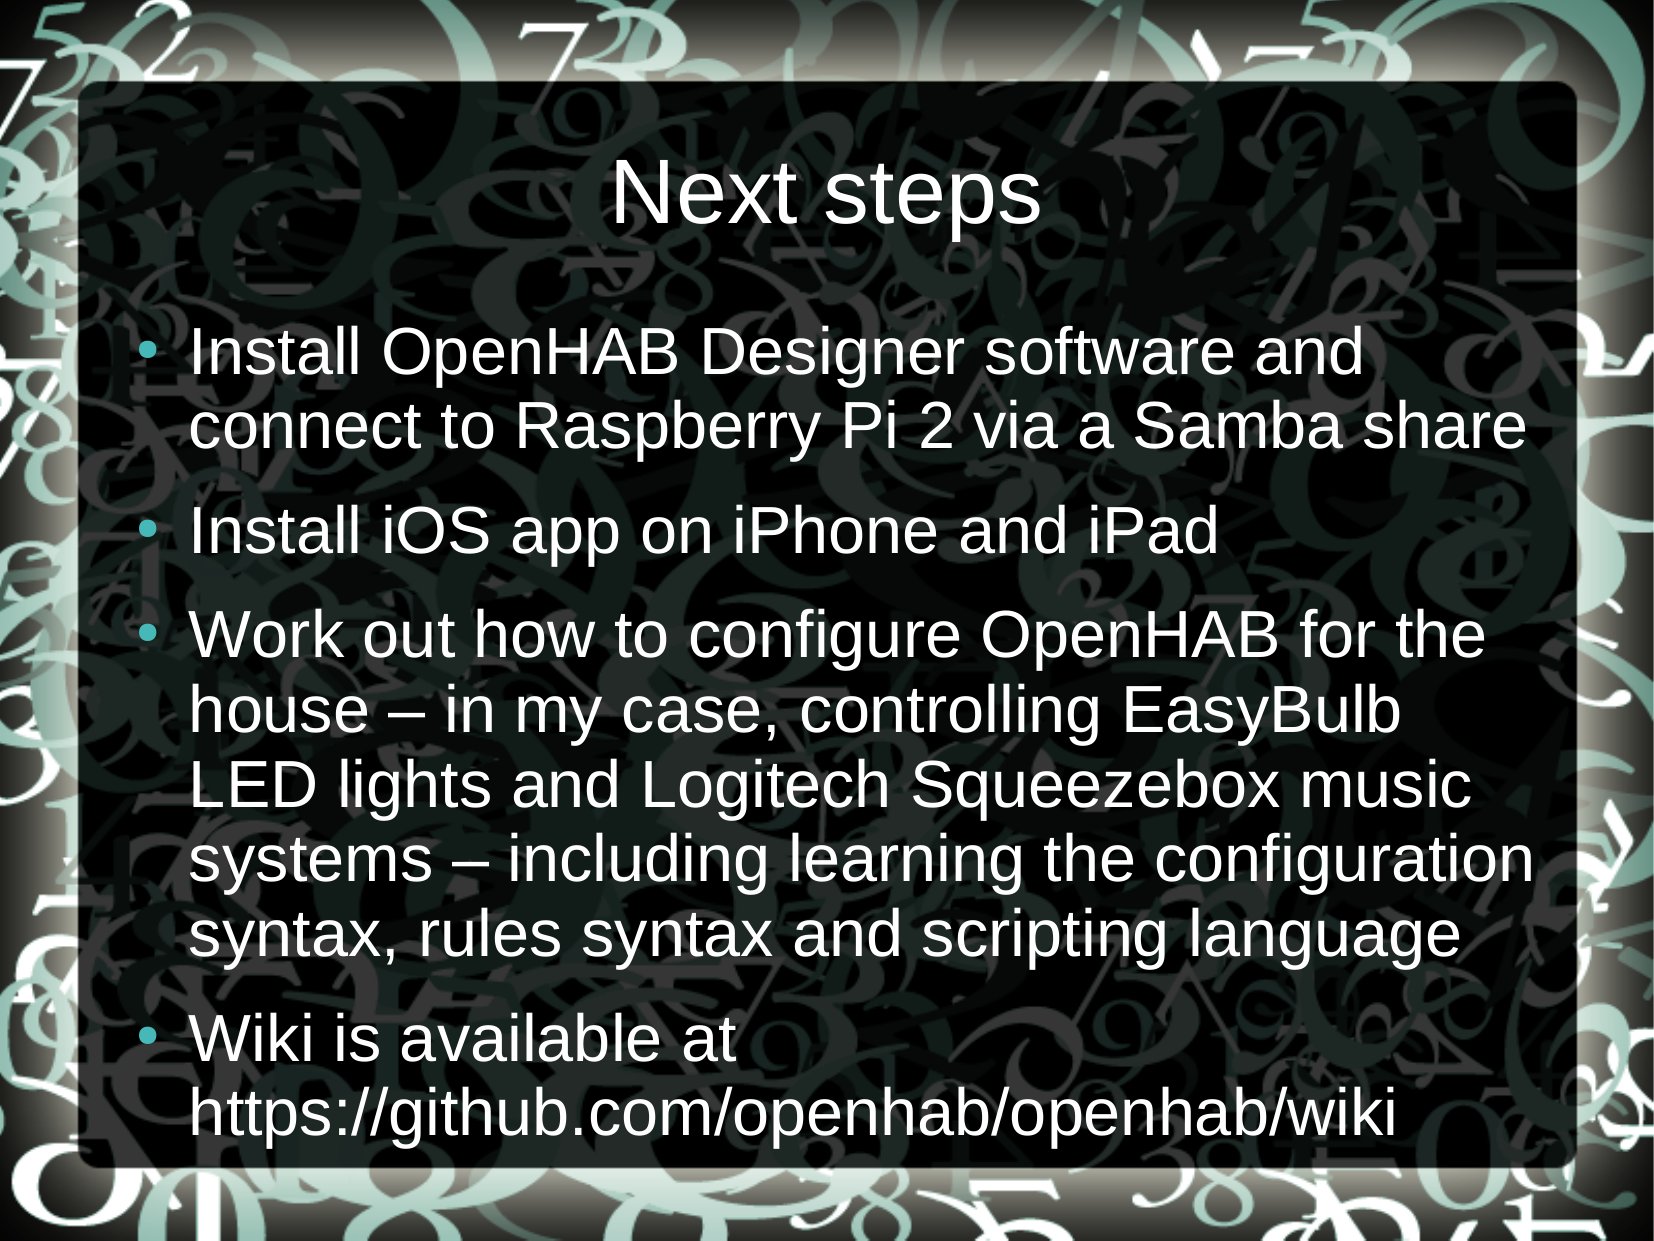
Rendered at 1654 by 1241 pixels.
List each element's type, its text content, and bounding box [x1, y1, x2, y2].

list Install OpenHAB Designer software and connect to Raspberry Pi 2 via a Samba share Install iOS app on iPhone and iPad Work out how to configure OpenHAB for the house – in my case, controlling EasyBulb LED lights and Logitech Squeezebox music systems – including learning the configuration syntax, rules syntax and scripting language Wiki is available at https://github.com/openhab/openhab/wiki [118, 313, 1542, 1148]
picture [0, 0, 1654, 1241]
title Next steps [82, 88, 1571, 296]
